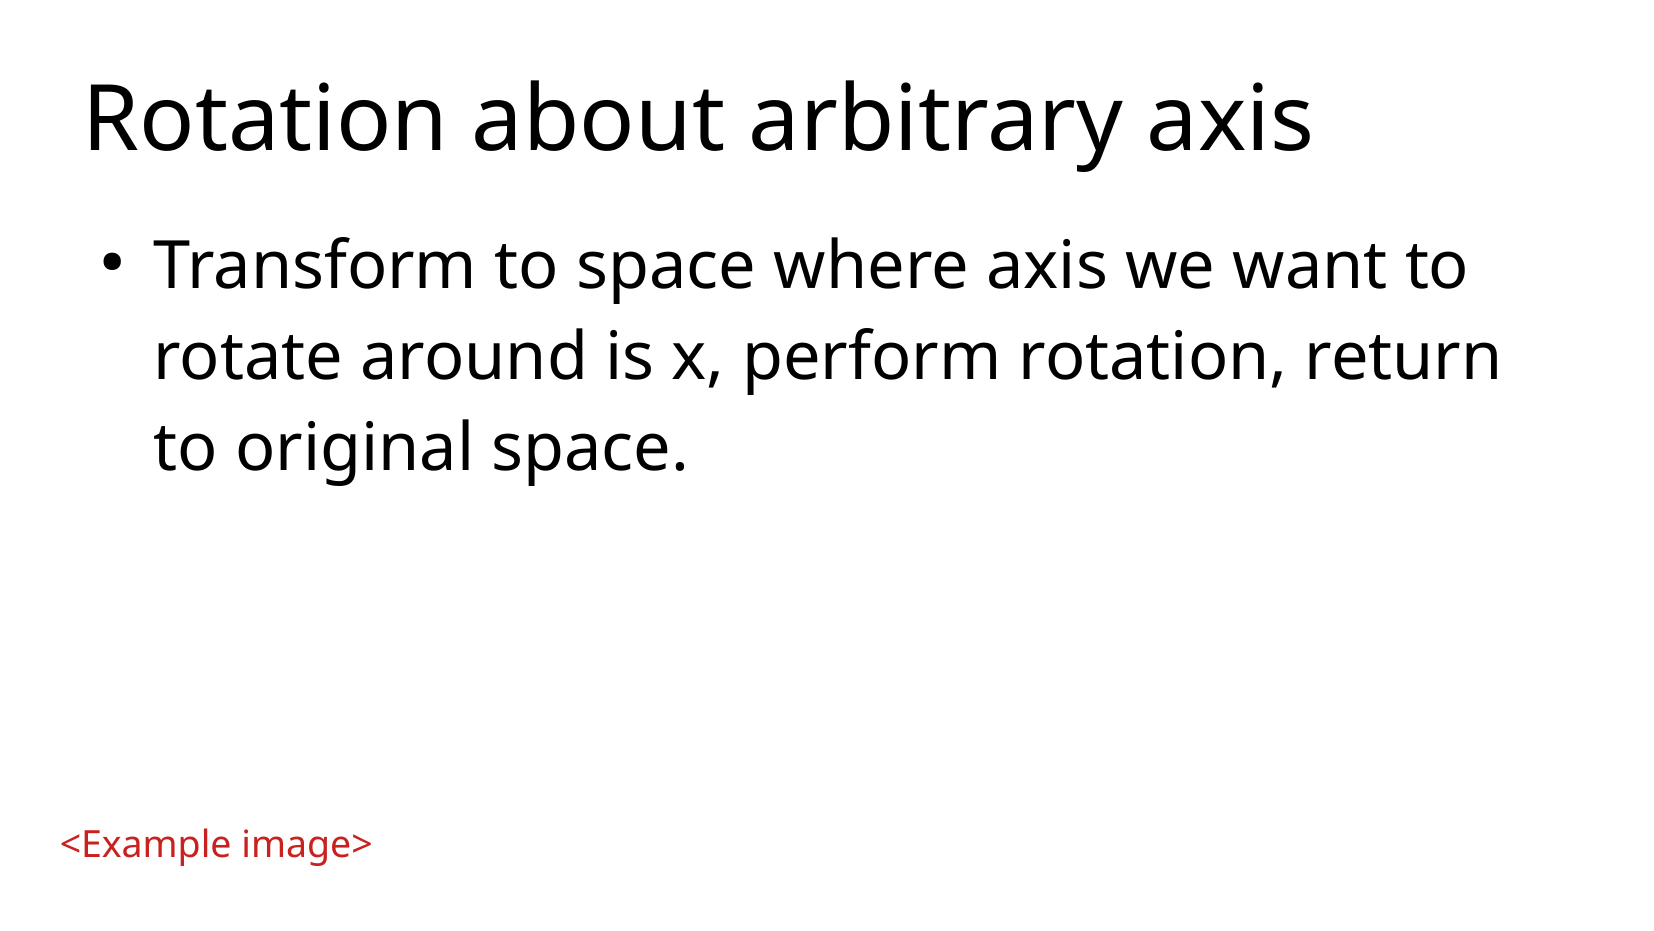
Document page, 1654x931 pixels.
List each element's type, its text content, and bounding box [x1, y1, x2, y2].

text_box <Example image> [45, 810, 1126, 872]
title Rotation about arbitrary axis [82, 37, 1571, 193]
list Transform to space where axis we want to rotate around is x, perform rotation, return to original space. [82, 217, 1571, 758]
